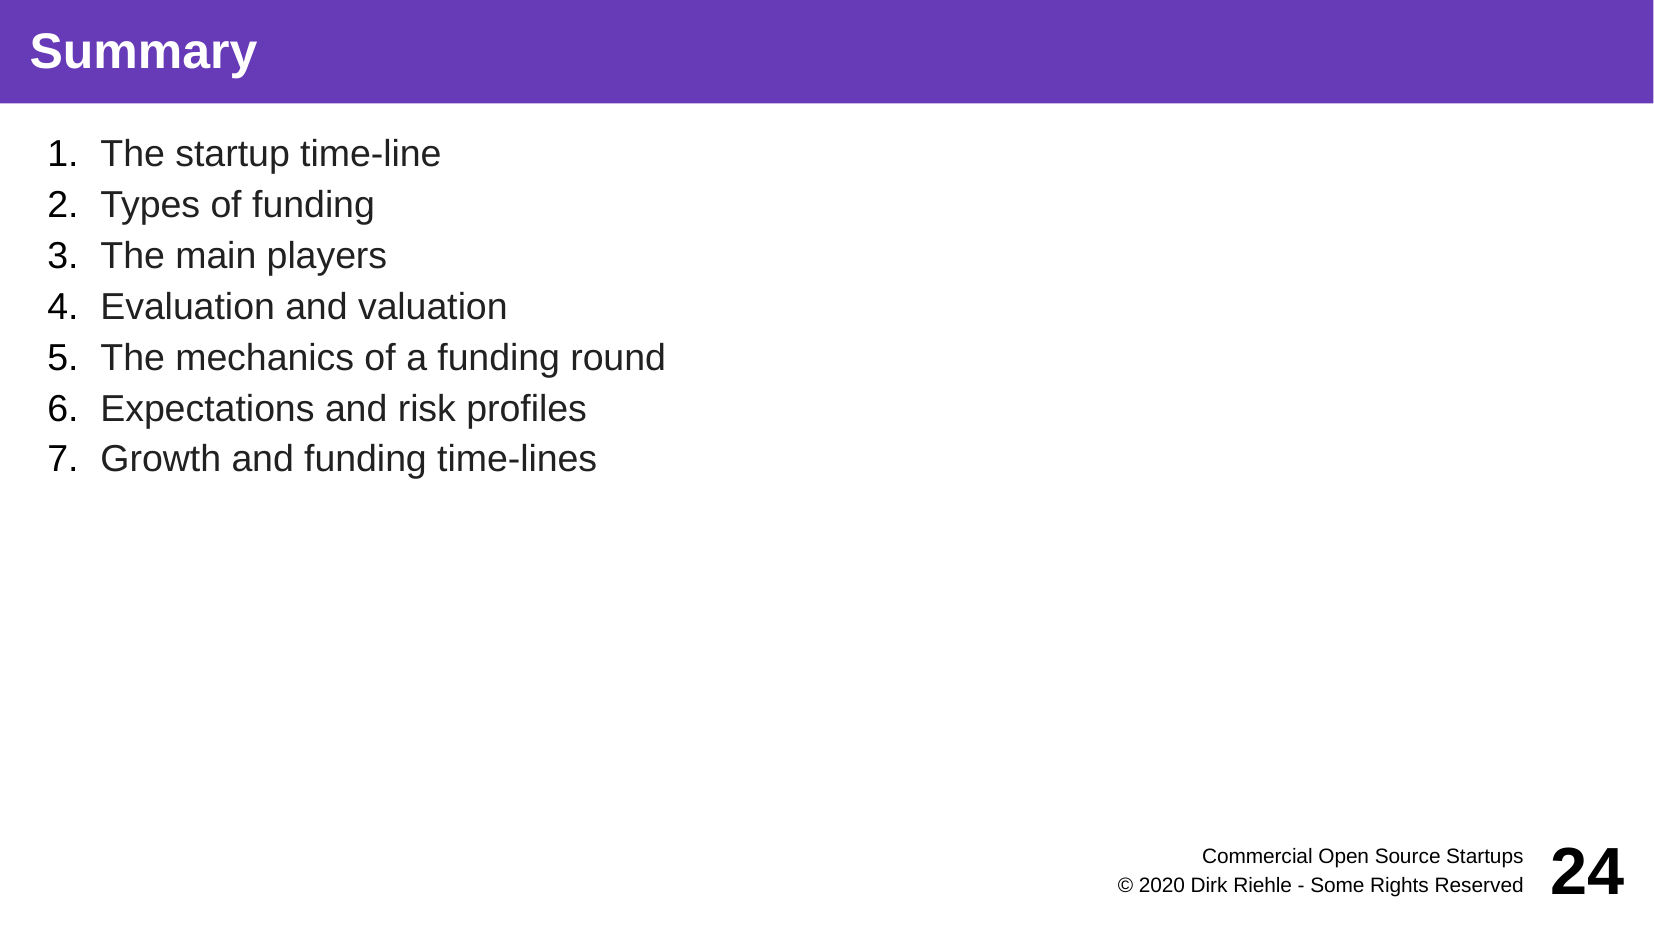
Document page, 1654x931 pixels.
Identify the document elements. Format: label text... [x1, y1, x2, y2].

title Summary [0, 0, 1654, 104]
list The startup time-line Types of funding The main players Evaluation and valuation The mechanics of a funding round Expectations and risk profiles Growth and funding time-lines [29, 132, 1625, 813]
